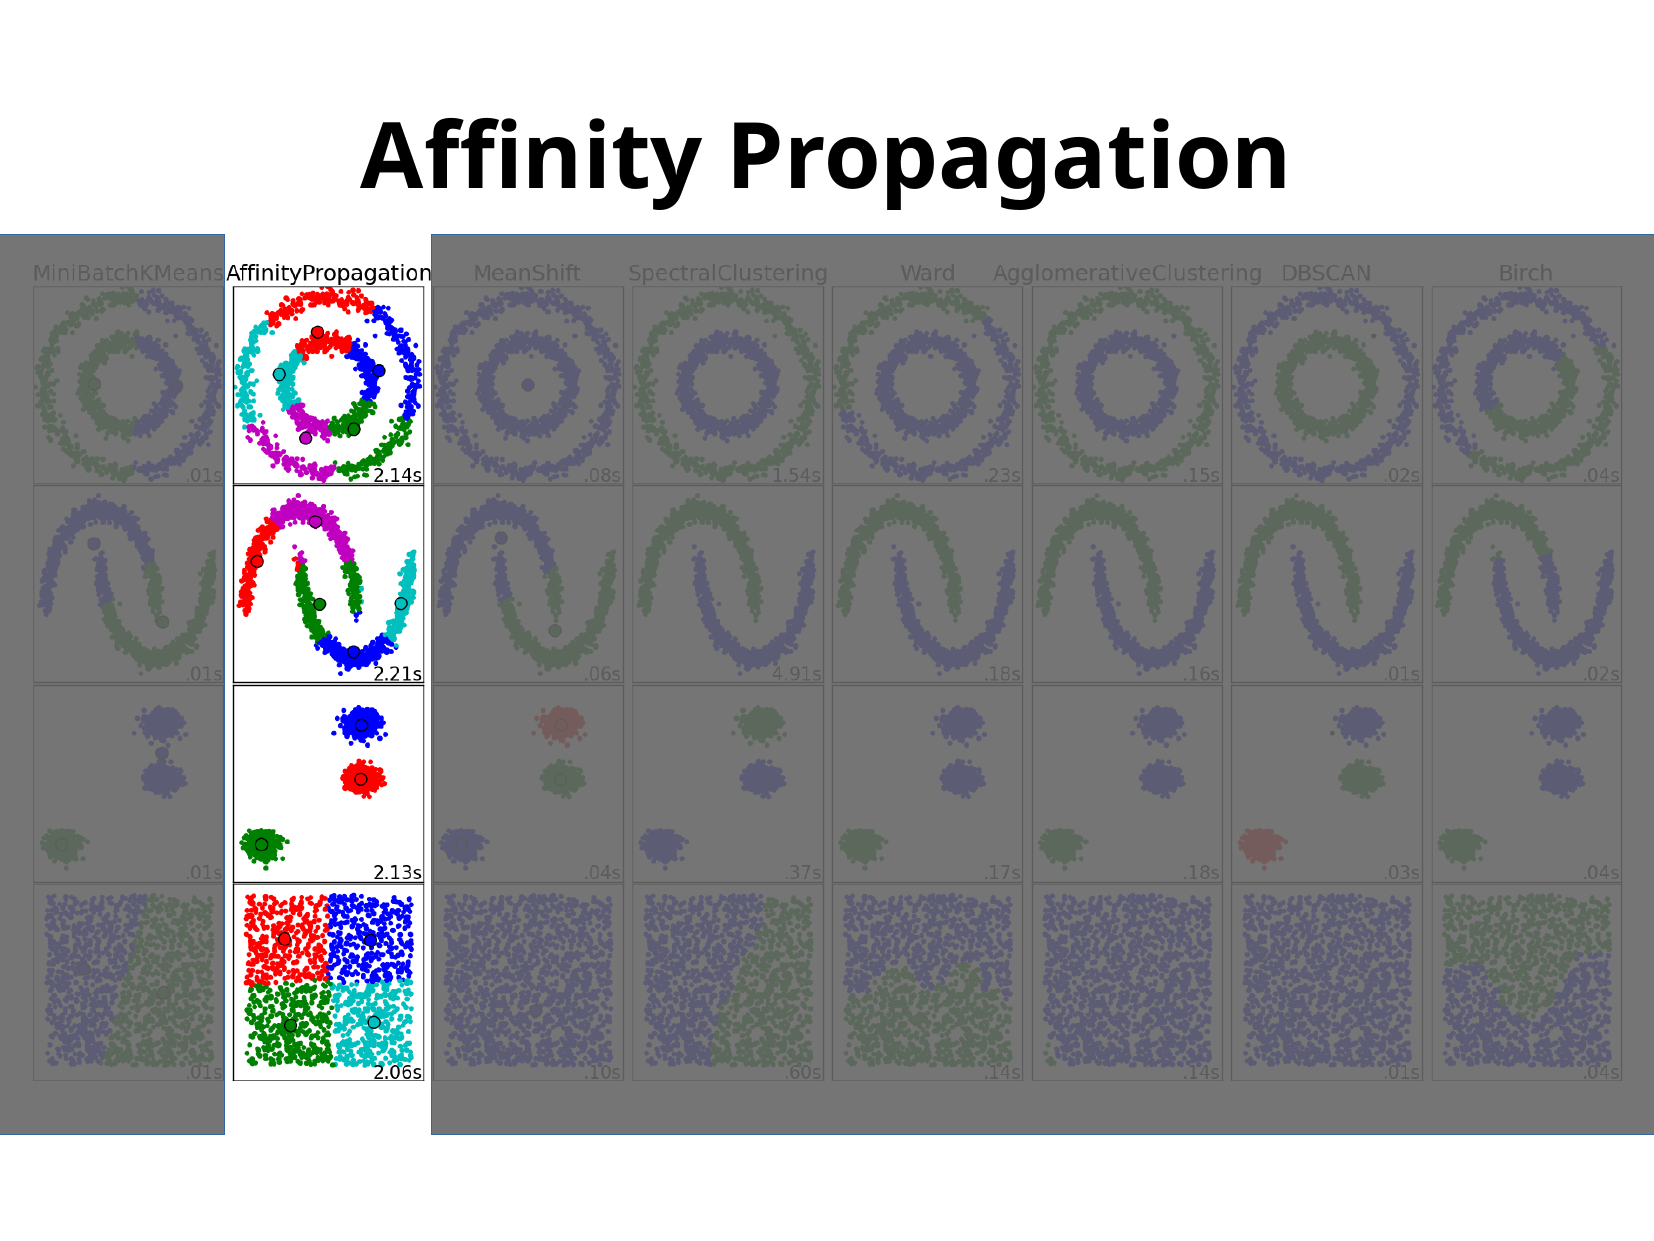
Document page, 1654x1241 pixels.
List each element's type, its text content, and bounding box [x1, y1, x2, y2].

picture [225, 253, 431, 1081]
title Affinity Propagation [82, 49, 1571, 253]
text_box [0, 234, 225, 1135]
text_box [431, 234, 1654, 1135]
